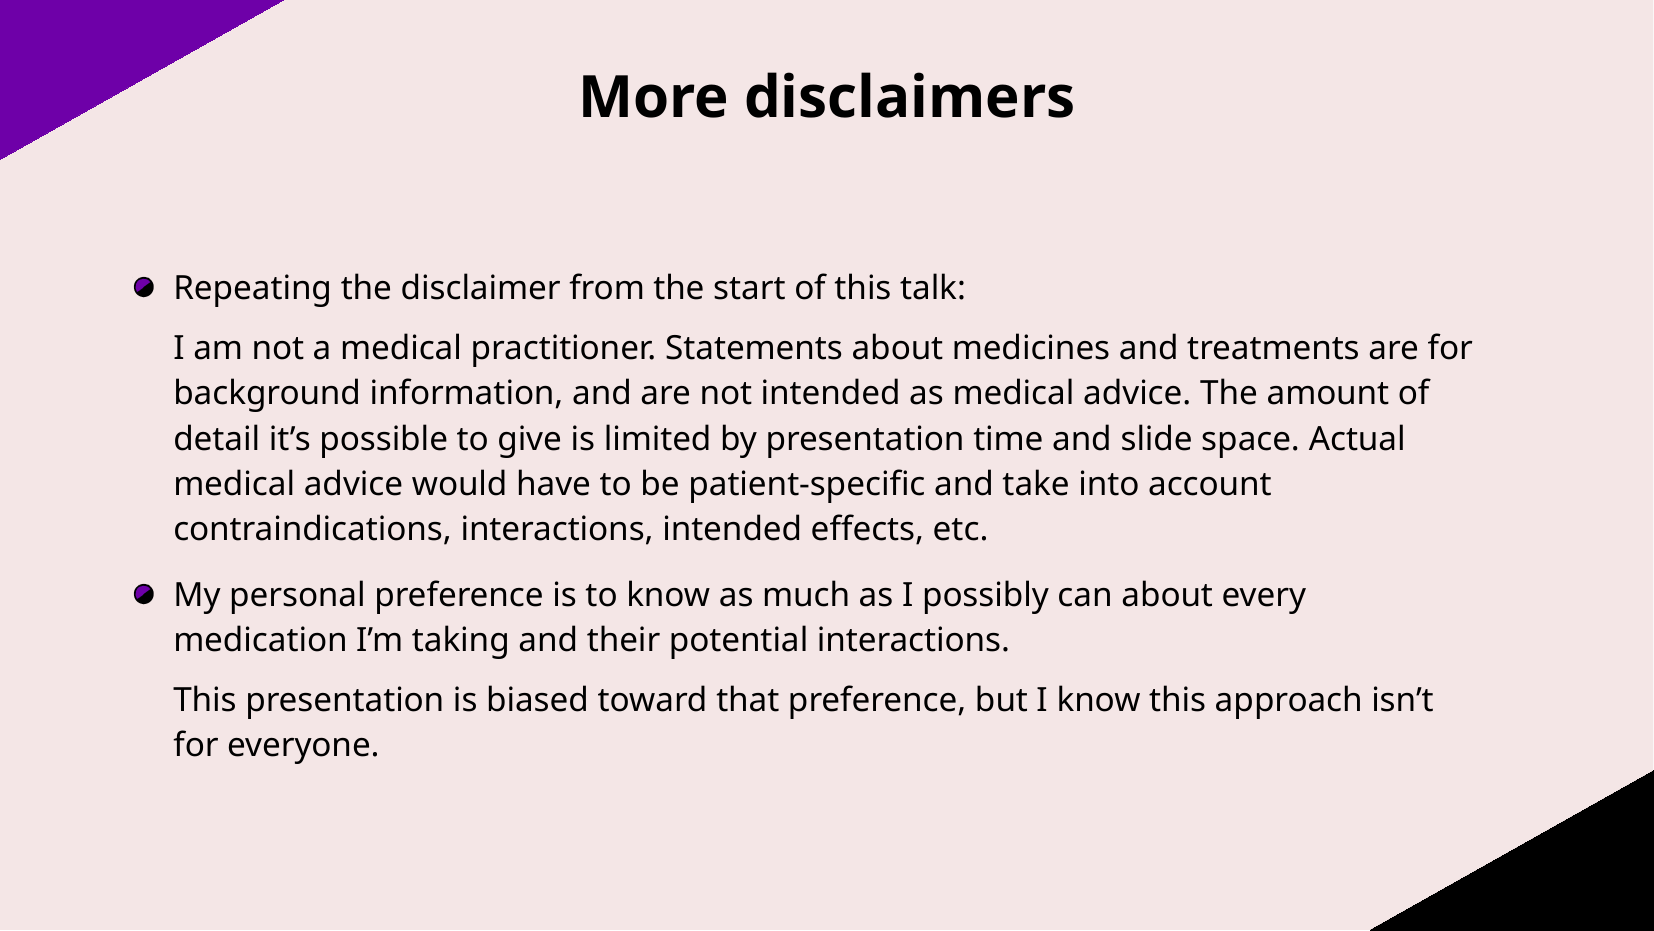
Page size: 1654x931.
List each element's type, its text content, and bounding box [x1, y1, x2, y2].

subtitle Repeating the disclaimer from the start of this talk: I am not a medical practitioner. Statements about medicines and treatments are for background information, and are not intended as medical advice. The amount of detail it’s possible to give is limited by presentation time and slide space. Actual medical advice would have to be patient-specific and take into account contraindications, interactions, intended effects, etc. My personal preference is to know as much as I possibly can about every medication I’m taking and their potential interactions. This presentation is biased toward that preference, but I know this approach isn’t for everyone. [132, 141, 1487, 890]
text_box [1370, 770, 1654, 931]
title More disclaimers [82, 35, 1571, 154]
text_box [0, 0, 284, 160]
